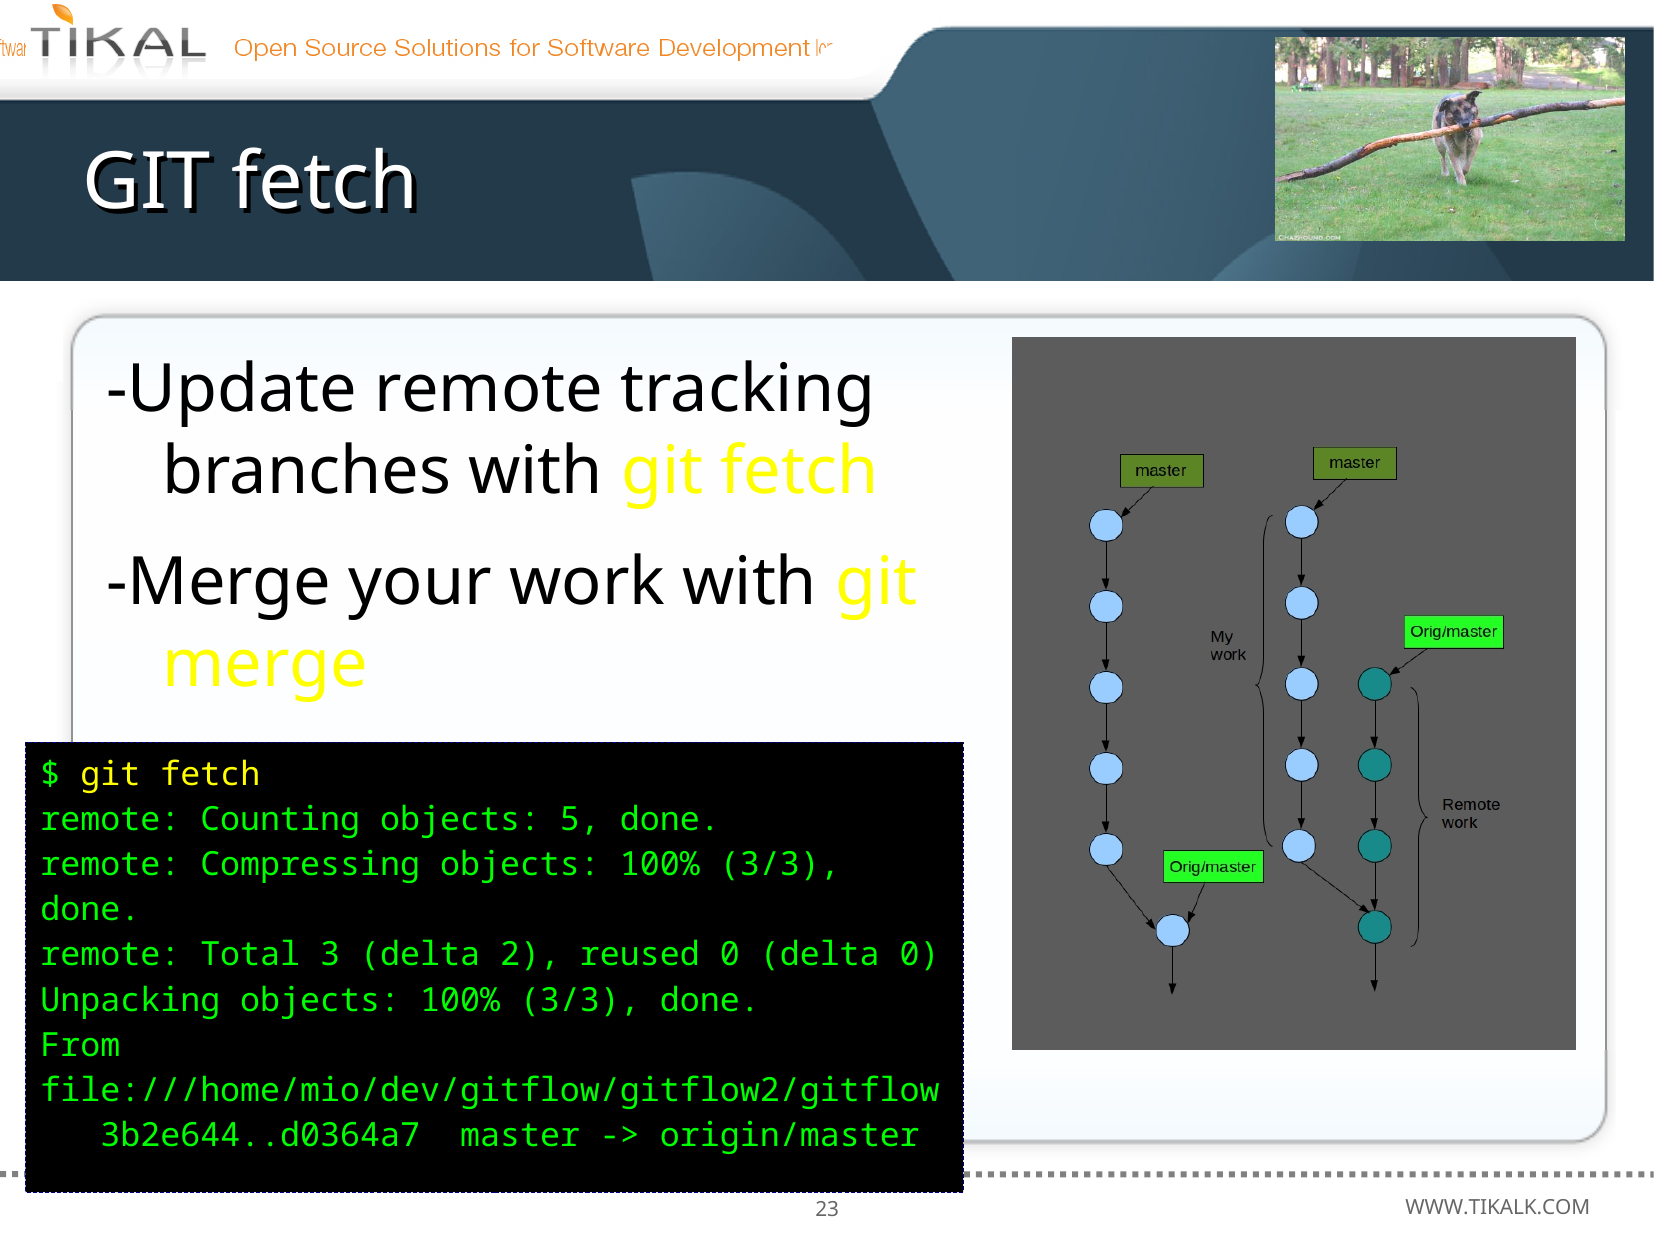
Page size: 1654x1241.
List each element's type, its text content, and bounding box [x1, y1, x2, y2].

list -Update remote tracking branches with git fetch -Merge your work with git merge [106, 343, 1012, 734]
picture [55, 296, 1624, 1163]
picture [0, 3, 1654, 281]
title GIT fetch [82, 73, 1570, 280]
text_box $ git fetch remote: Counting objects: 5, done. remote: Compressing objects: 100% (3/3), done. remote: Total 3 (delta 2), reused 0 (delta 0) Unpacking objects: 100% (3/3), done. From file:///home/mio/dev/gitflow/gitflow2/gitflow 3b2e644..d0364a7 master -> origin/master [25, 742, 964, 1193]
